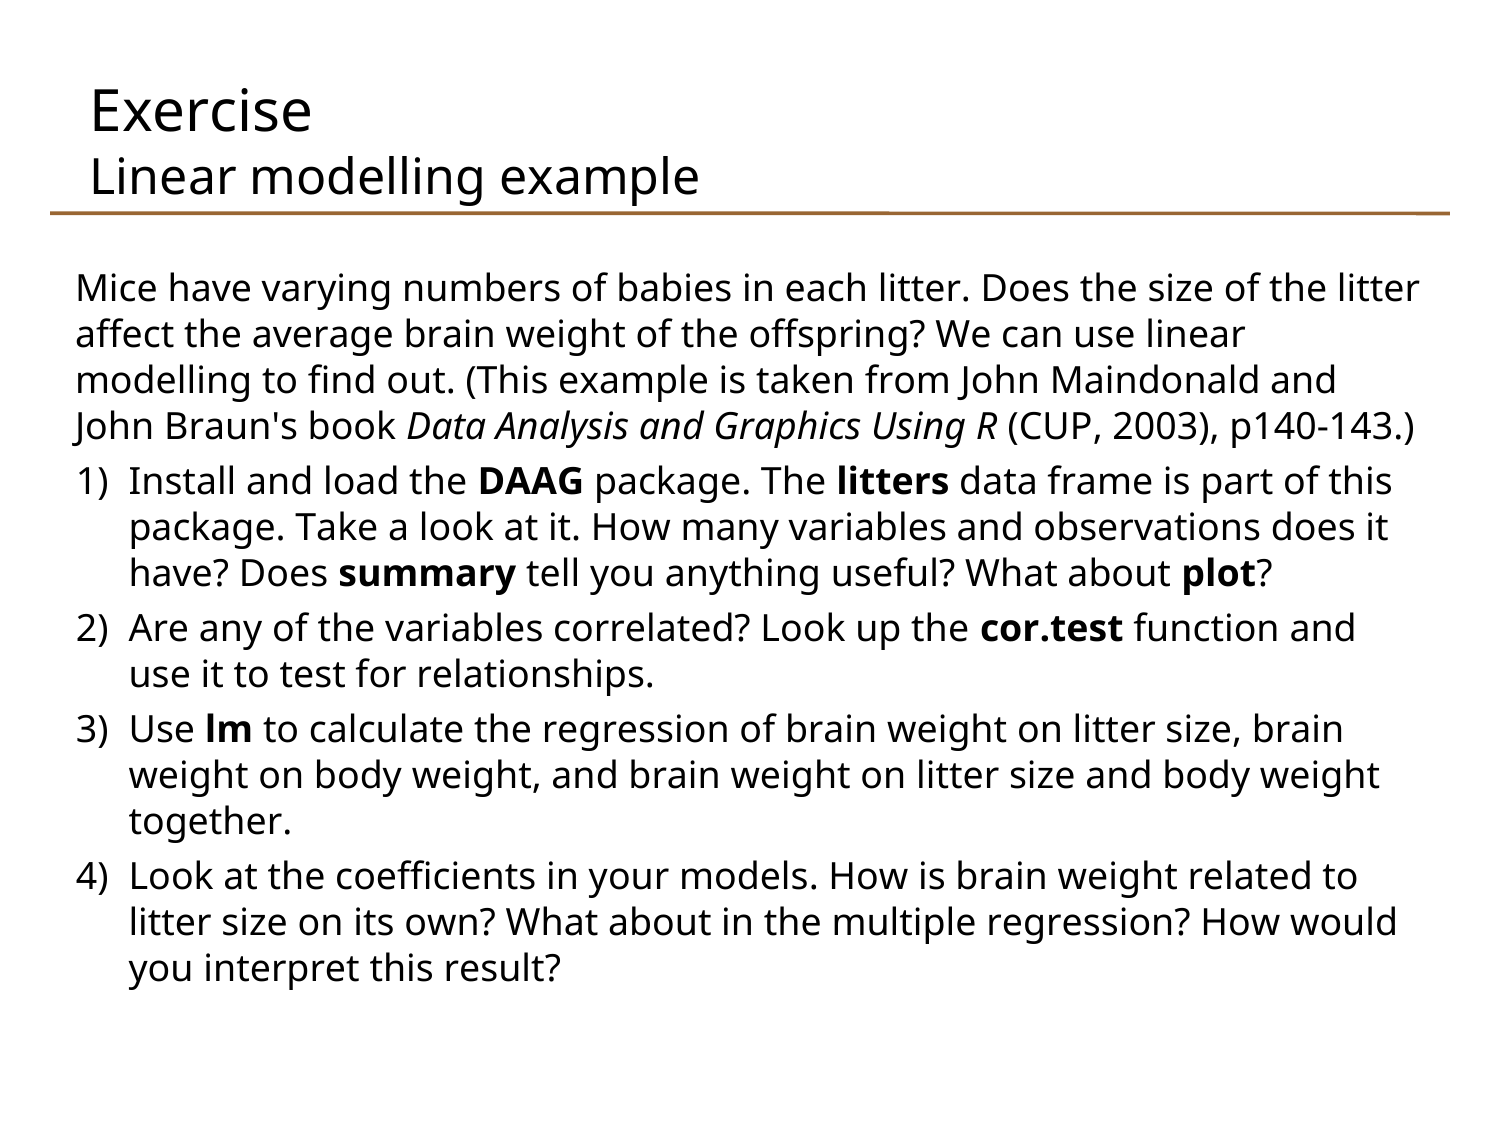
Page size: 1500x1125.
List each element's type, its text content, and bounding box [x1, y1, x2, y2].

text_box Exercise Linear modelling example [75, 44, 1425, 233]
text_box Mice have varying numbers of babies in each litter. Does the size of the litter affect the average brain weight of the offspring? We can use linear modelling to find out. (This example is taken from John Maindonald and John Braun's book Data Analysis and Graphics Using R (CUP, 2003), p140-143.) Install and load the DAAG package. The litters data frame is part of this package. Take a look at it. How many variables and observations does it have? Does summary tell you anything useful? What about plot? Are any of the variables correlated? Look up the cor.test function and use it to test for relationships. Use lm to calculate the regression of brain weight on litter size, brain weight on body weight, and brain weight on litter size and body weight together. Look at the coefficients in your models. How is brain weight related to litter size on its own? What about in the multiple regression? How would you interpret this result? [75, 263, 1425, 1006]
